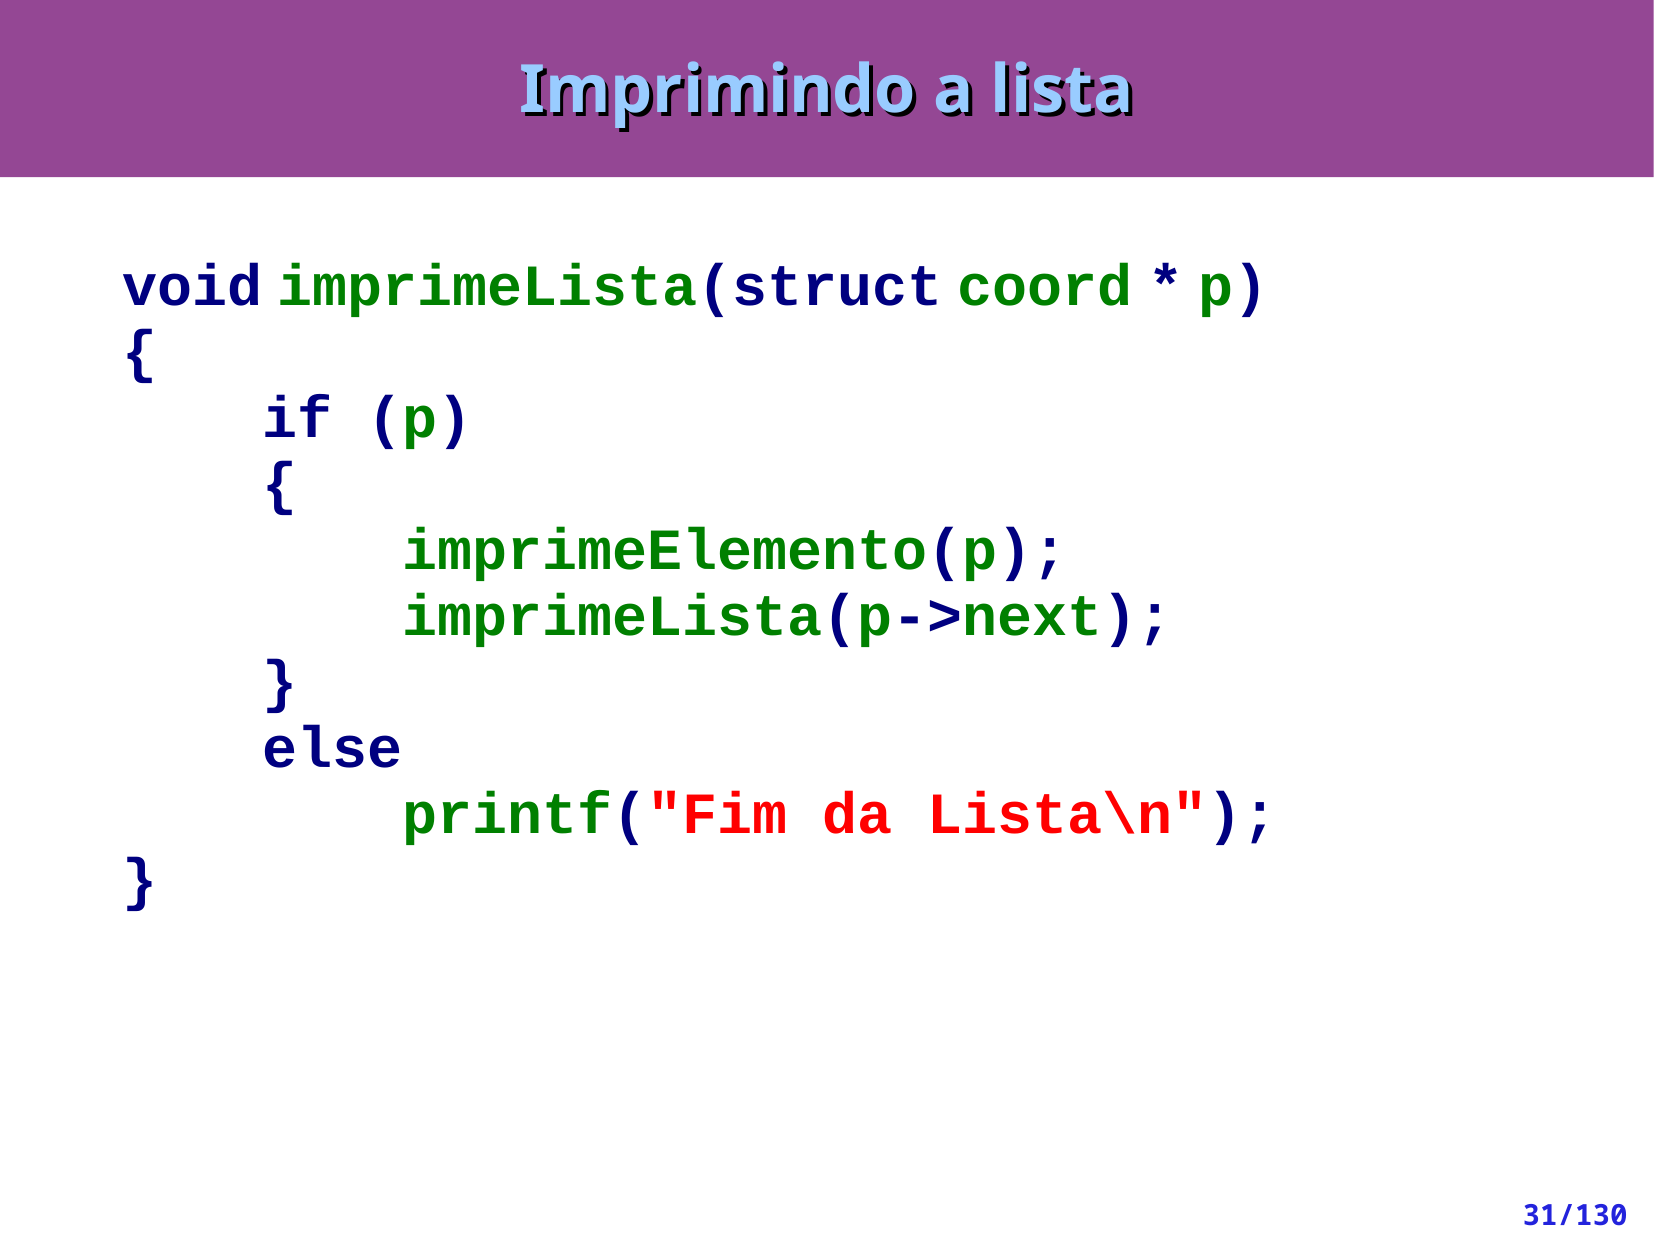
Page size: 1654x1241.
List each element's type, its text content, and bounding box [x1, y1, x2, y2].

title Imprimindo a lista [82, 0, 1571, 176]
text_box void imprimeLista(struct coord * p) { if (p) { imprimeElemento(p); imprimeLista(p->next); } else printf("Fim da Lista\n"); } [107, 235, 1654, 1021]
